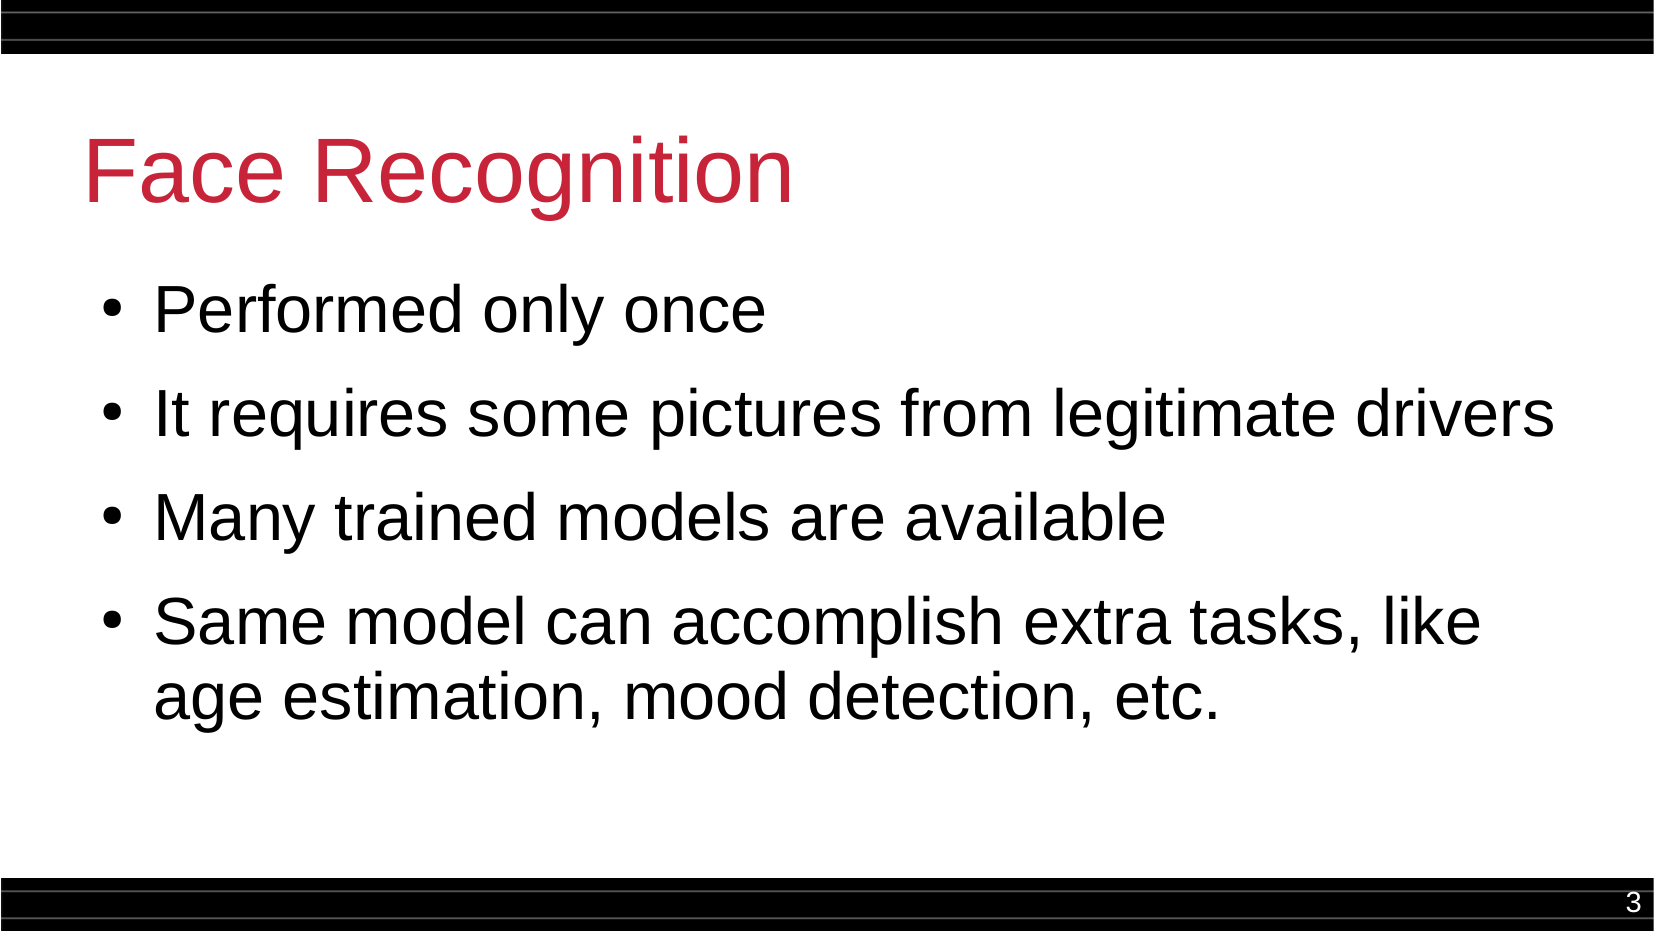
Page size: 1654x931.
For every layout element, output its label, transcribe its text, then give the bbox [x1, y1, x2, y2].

picture [1, 0, 1654, 54]
title Face Recognition [82, 92, 1571, 249]
picture [1, 878, 1654, 931]
list Performed only once It requires some pictures from legitimate drivers Many trained models are available Same model can accomplish extra tasks, like age estimation, mood detection, etc. [82, 271, 1571, 758]
